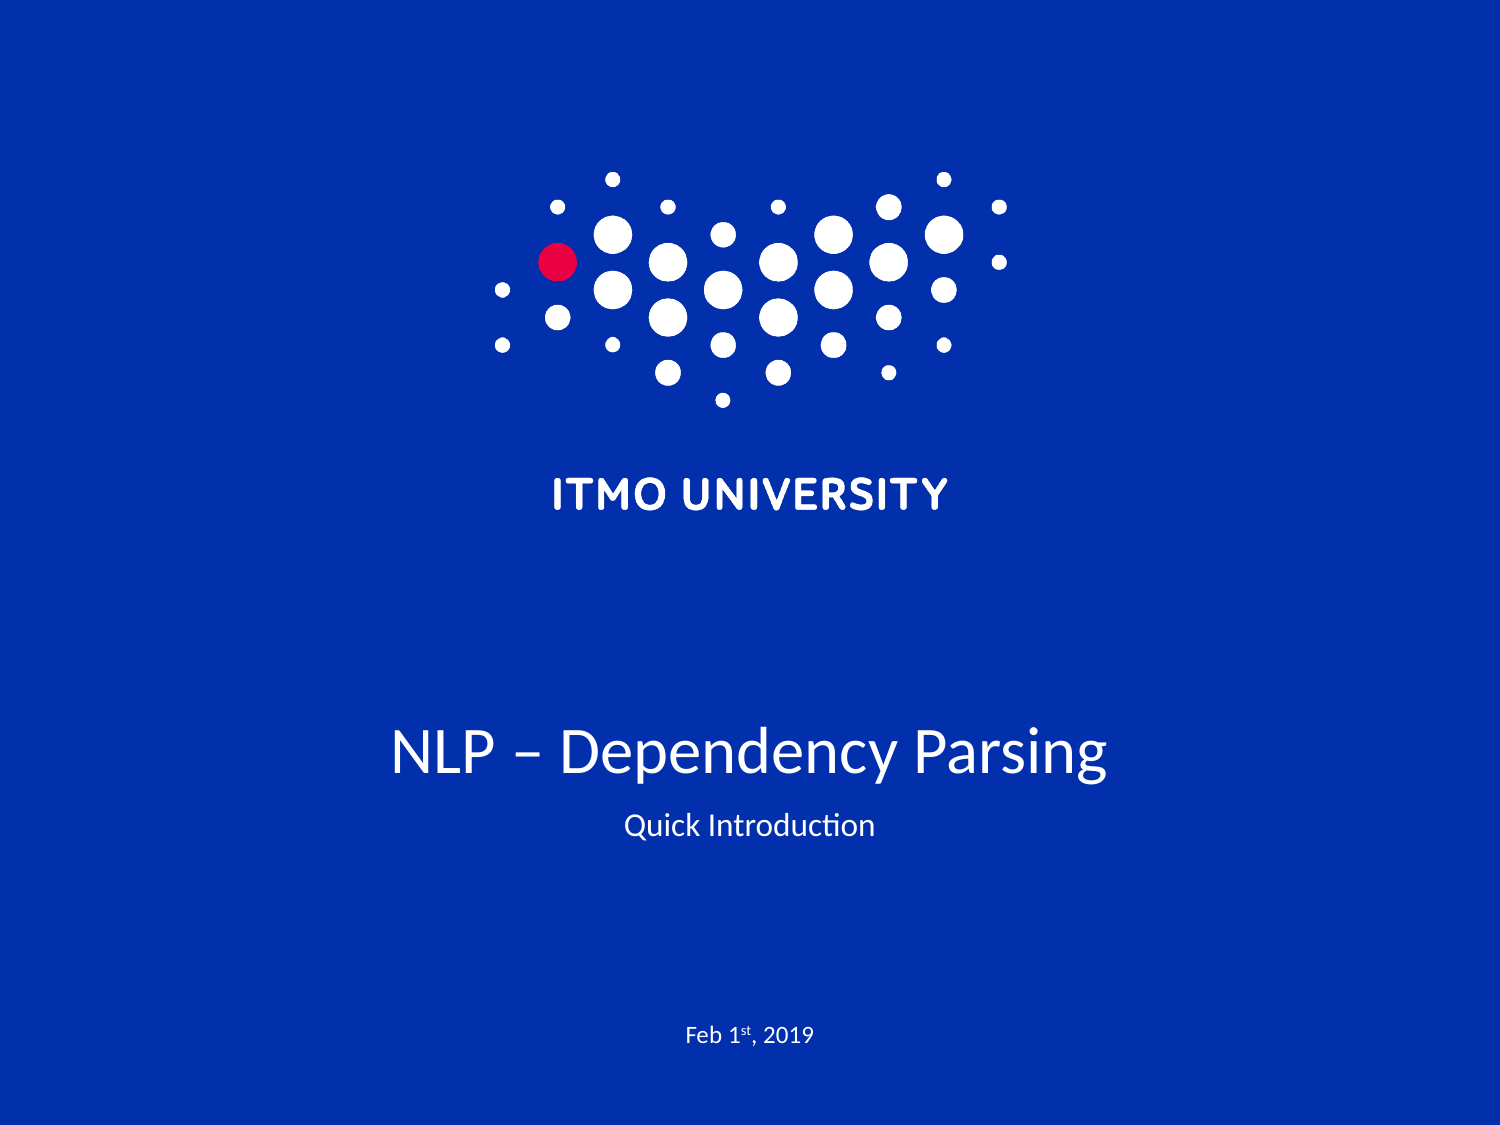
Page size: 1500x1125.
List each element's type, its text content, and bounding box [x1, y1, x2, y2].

picture [414, 93, 1086, 583]
text_box NLP – Dependency Parsing [224, 639, 1275, 795]
text_box Feb 1st, 2019 [224, 1006, 1275, 1056]
text_box Quick Introduction [224, 795, 1275, 897]
